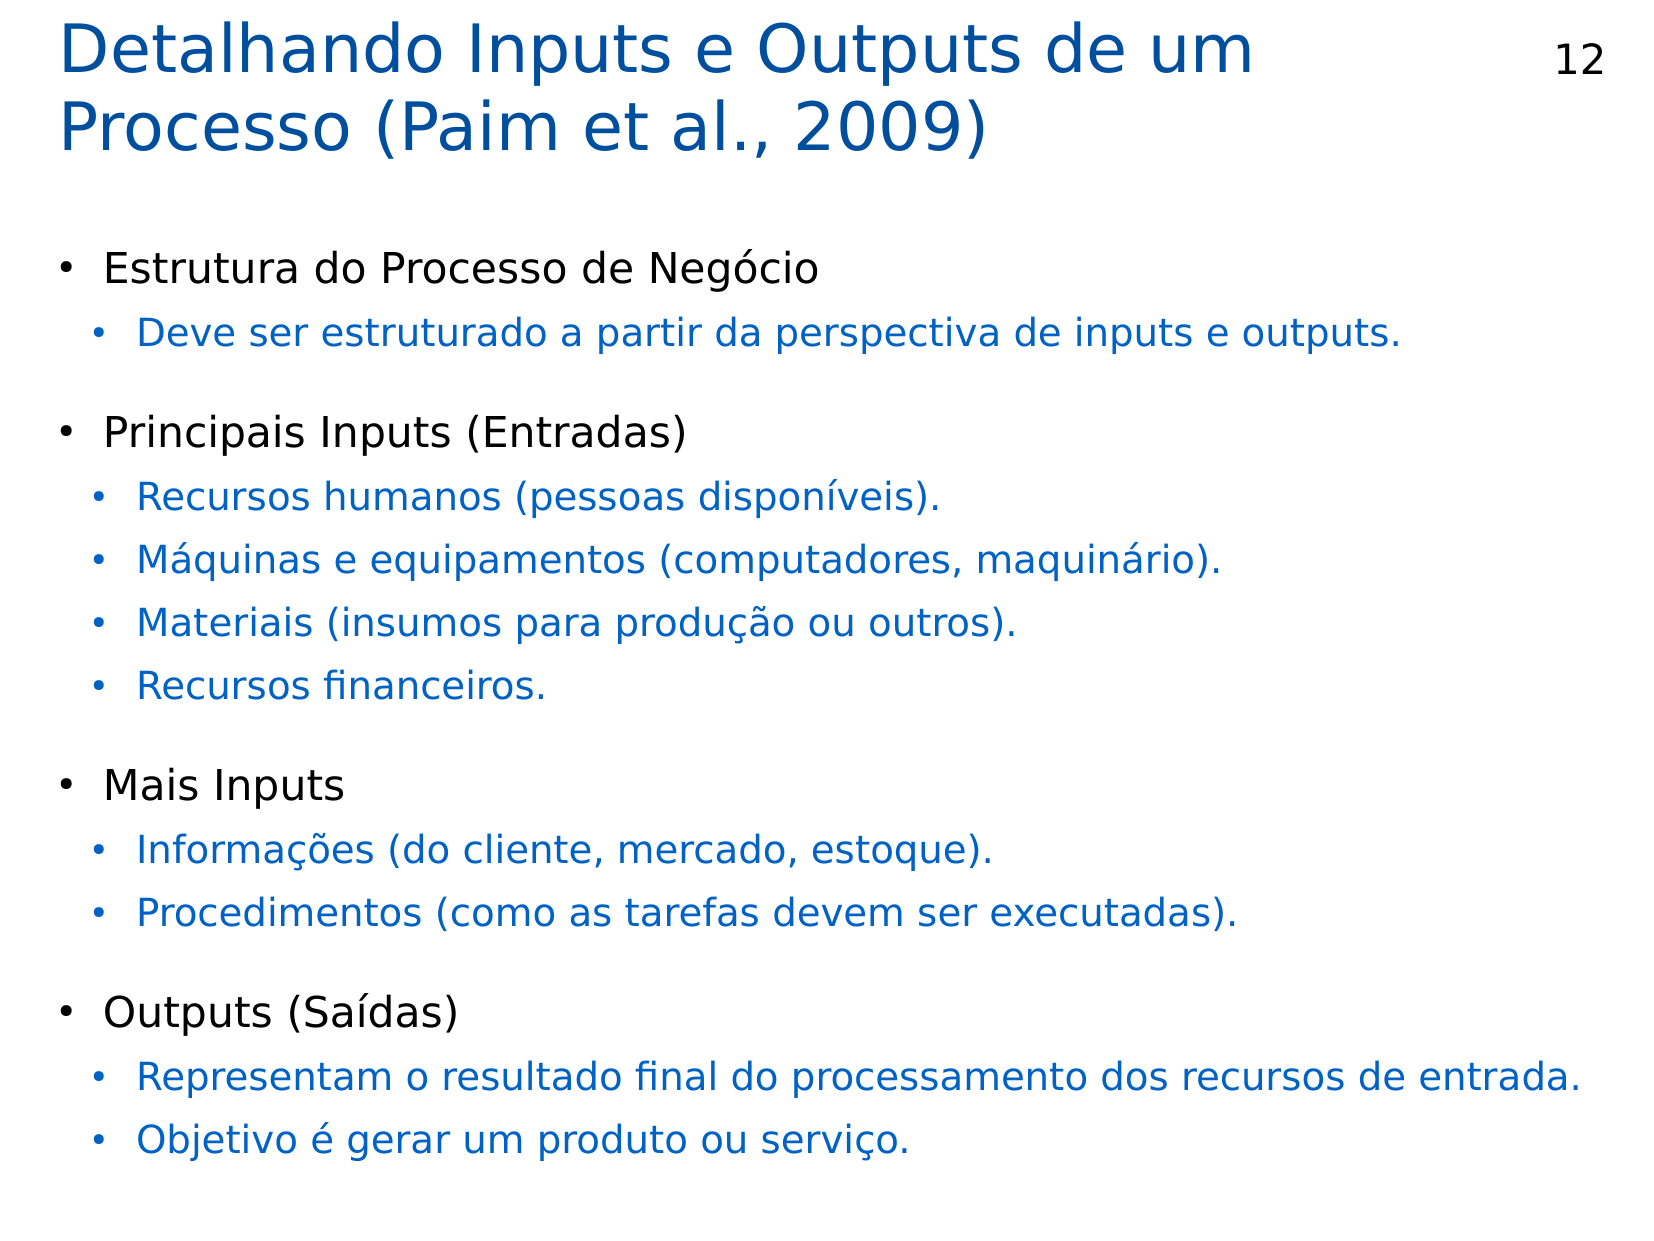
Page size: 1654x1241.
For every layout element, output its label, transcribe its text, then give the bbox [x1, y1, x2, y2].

title Detalhando Inputs e Outputs de um Processo (Paim et al., 2009) [59, 10, 1506, 167]
list Estrutura do Processo de Negócio Deve ser estruturado a partir da perspectiva de inputs e outputs. Principais Inputs (Entradas) Recursos humanos (pessoas disponíveis). Máquinas e equipamentos (computadores, maquinário). Materiais (insumos para produção ou outros). Recursos financeiros. Mais Inputs Informações (do cliente, mercado, estoque). Procedimentos (como as tarefas devem ser executadas). Outputs (Saídas) Representam o resultado final do processamento dos recursos de entrada. Objetivo é gerar um produto ou serviço. [59, 236, 1595, 1211]
